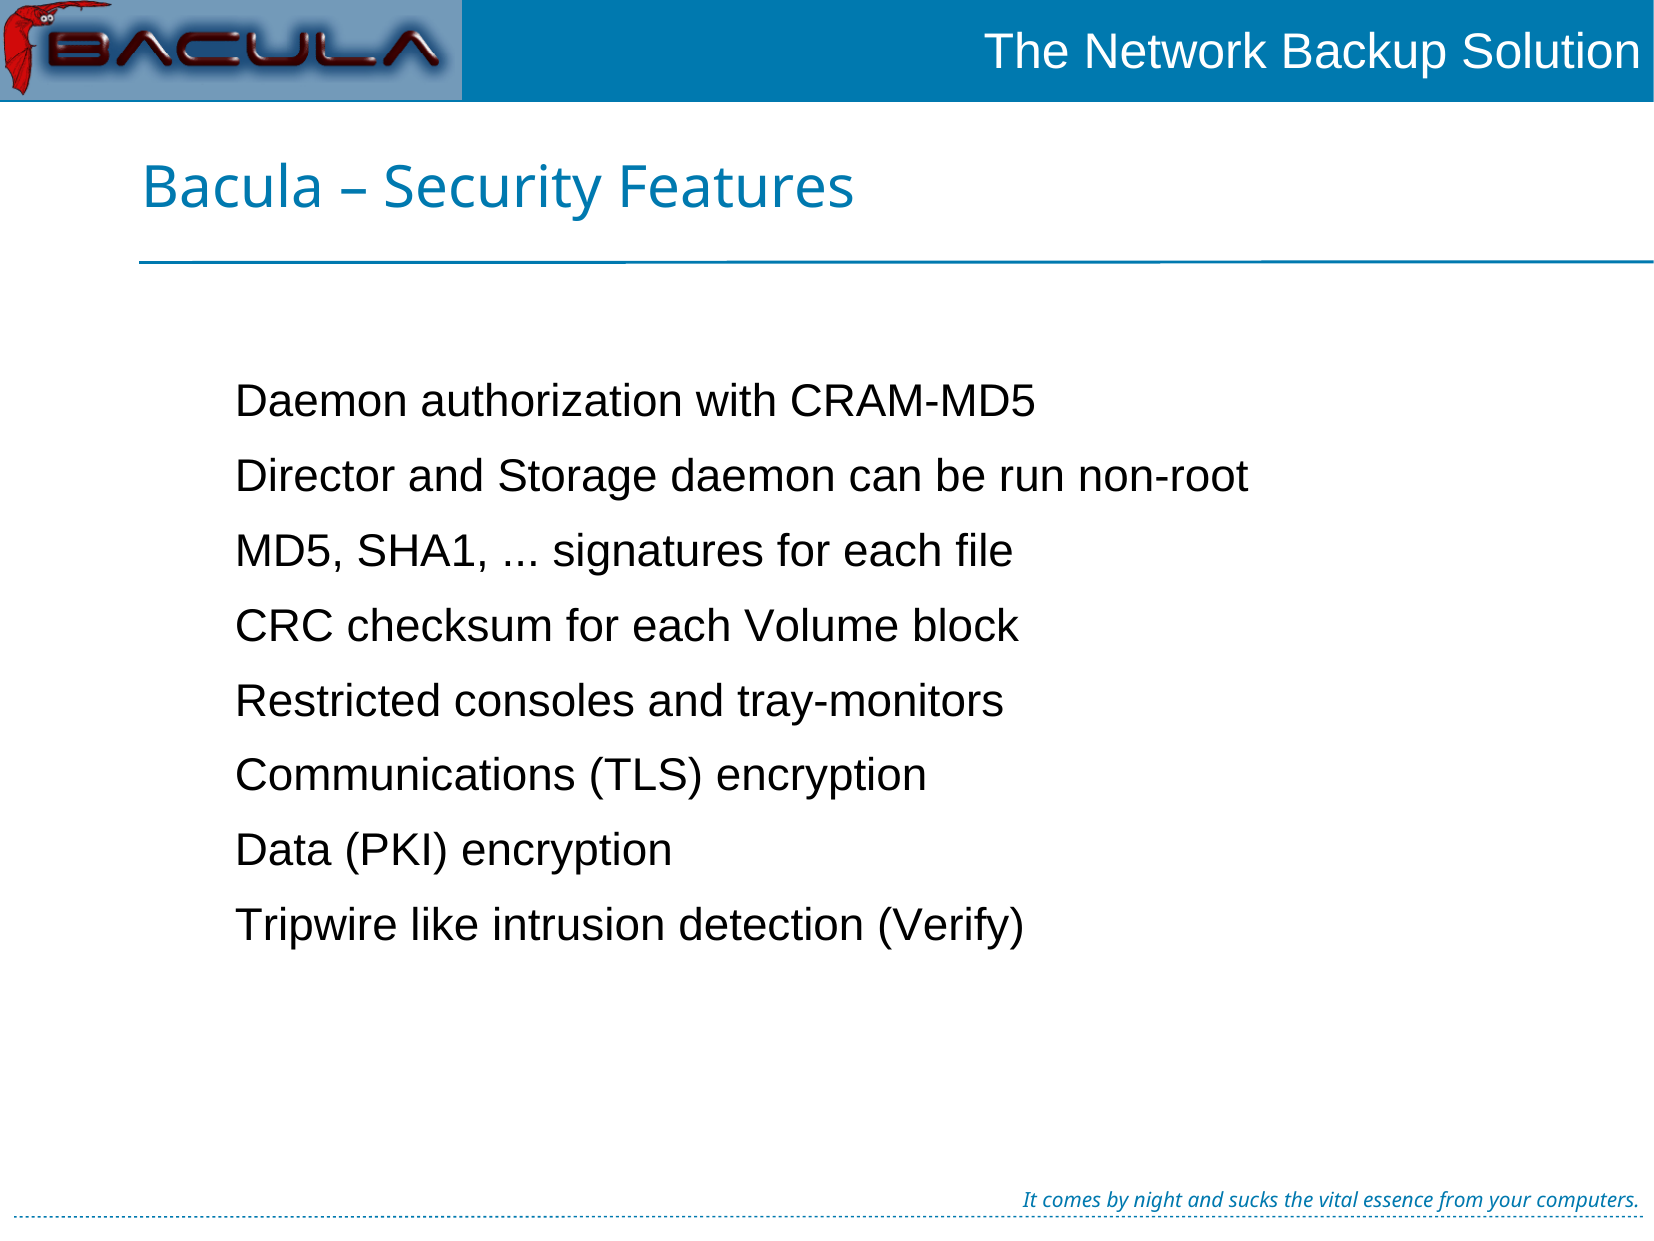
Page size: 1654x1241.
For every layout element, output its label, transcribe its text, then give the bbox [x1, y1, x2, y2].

title Bacula – Security Features [141, 112, 1501, 226]
list Daemon authorization with CRAM-MD5 Director and Storage daemon can be run non-root MD5, SHA1, ... signatures for each file CRC checksum for each Volume block Restricted consoles and tray-monitors Communications (TLS) encryption Data (PKI) encryption Tripwire like intrusion detection (Verify) [140, 375, 1534, 1127]
picture [0, 0, 461, 99]
